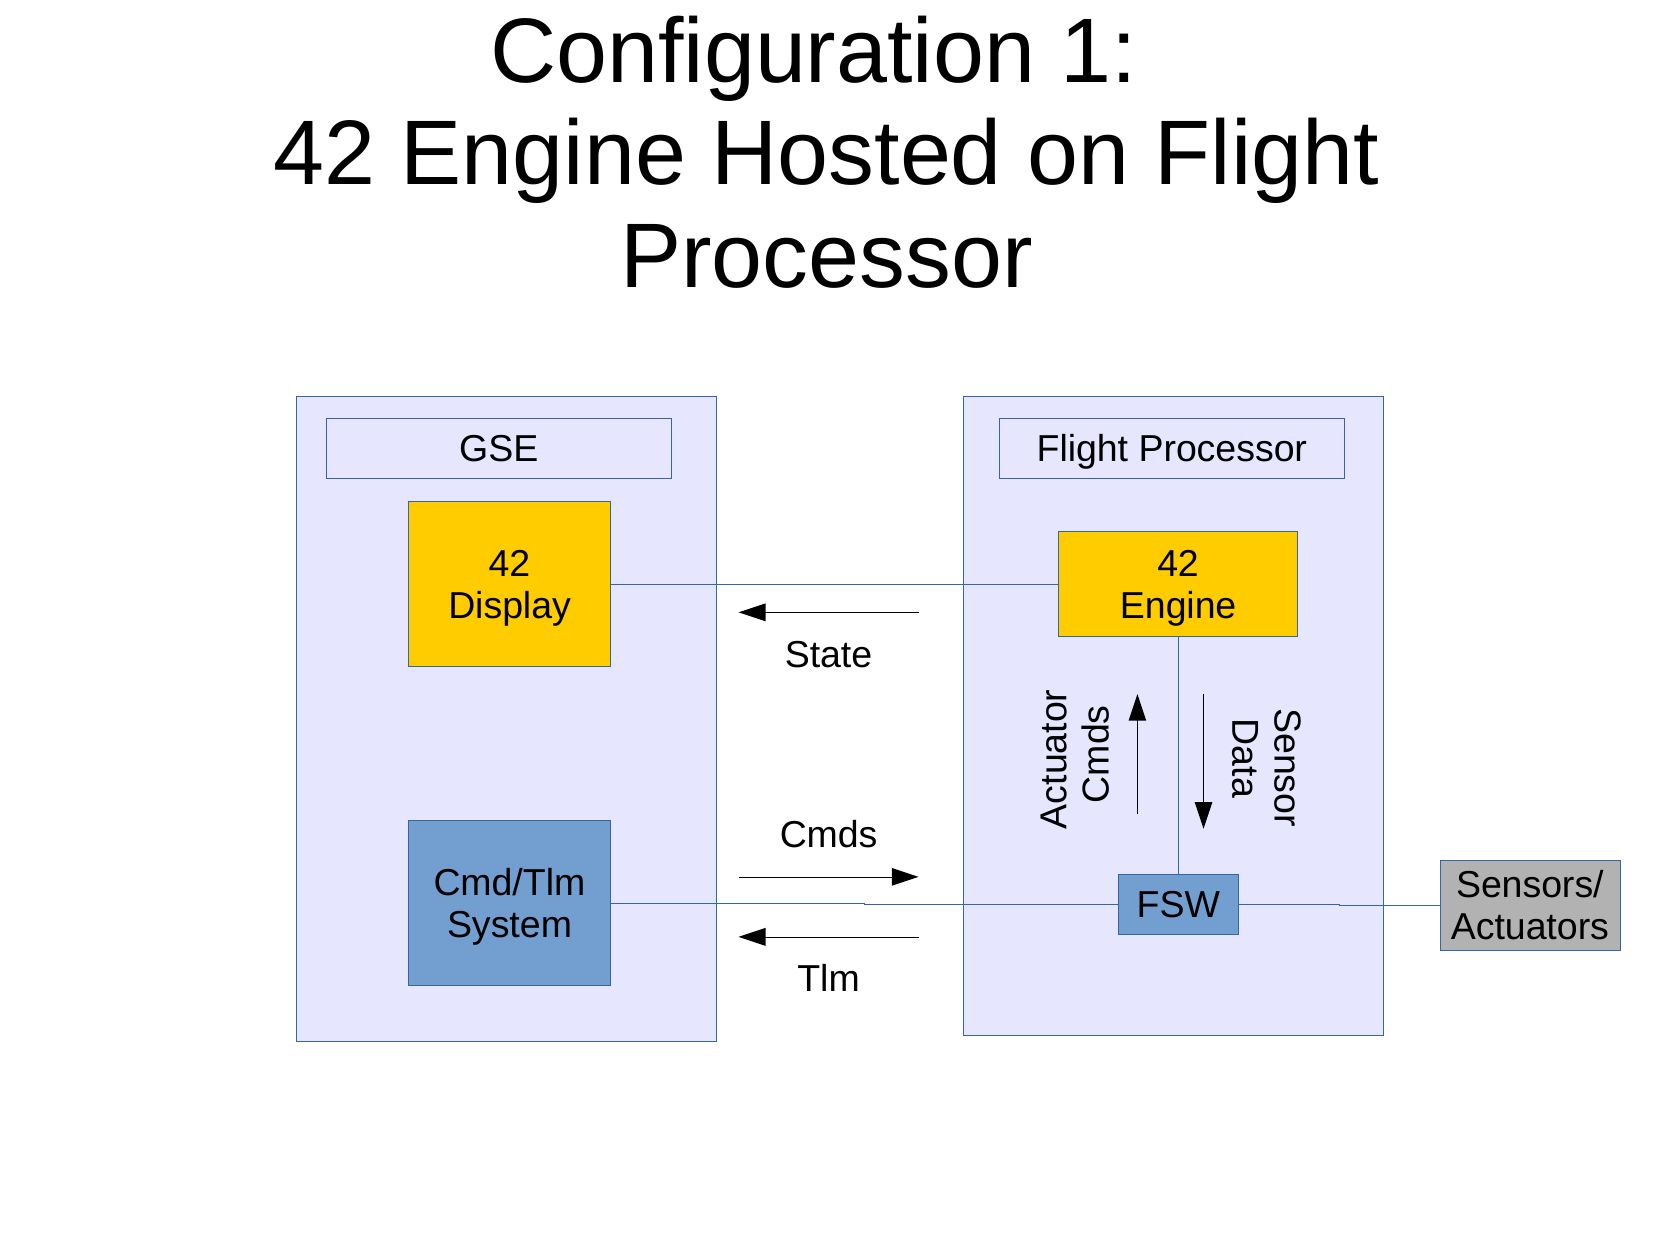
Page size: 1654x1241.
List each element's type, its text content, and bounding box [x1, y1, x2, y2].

text_box 42 Display [408, 501, 611, 667]
text_box [963, 585, 1178, 904]
text_box [963, 905, 1384, 1036]
text_box Flight Processor [999, 418, 1345, 479]
text_box Cmd/Tlm System [408, 820, 611, 986]
text_box FSW [1118, 874, 1239, 935]
text_box Sensors/ Actuators [1440, 860, 1621, 951]
text_box 42 Engine [1058, 531, 1298, 637]
text_box GSE [326, 418, 672, 479]
text_box [963, 396, 1384, 905]
title Configuration 1: 42 Engine Hosted on Flight Processor [82, 0, 1571, 306]
text_box [296, 396, 717, 1042]
